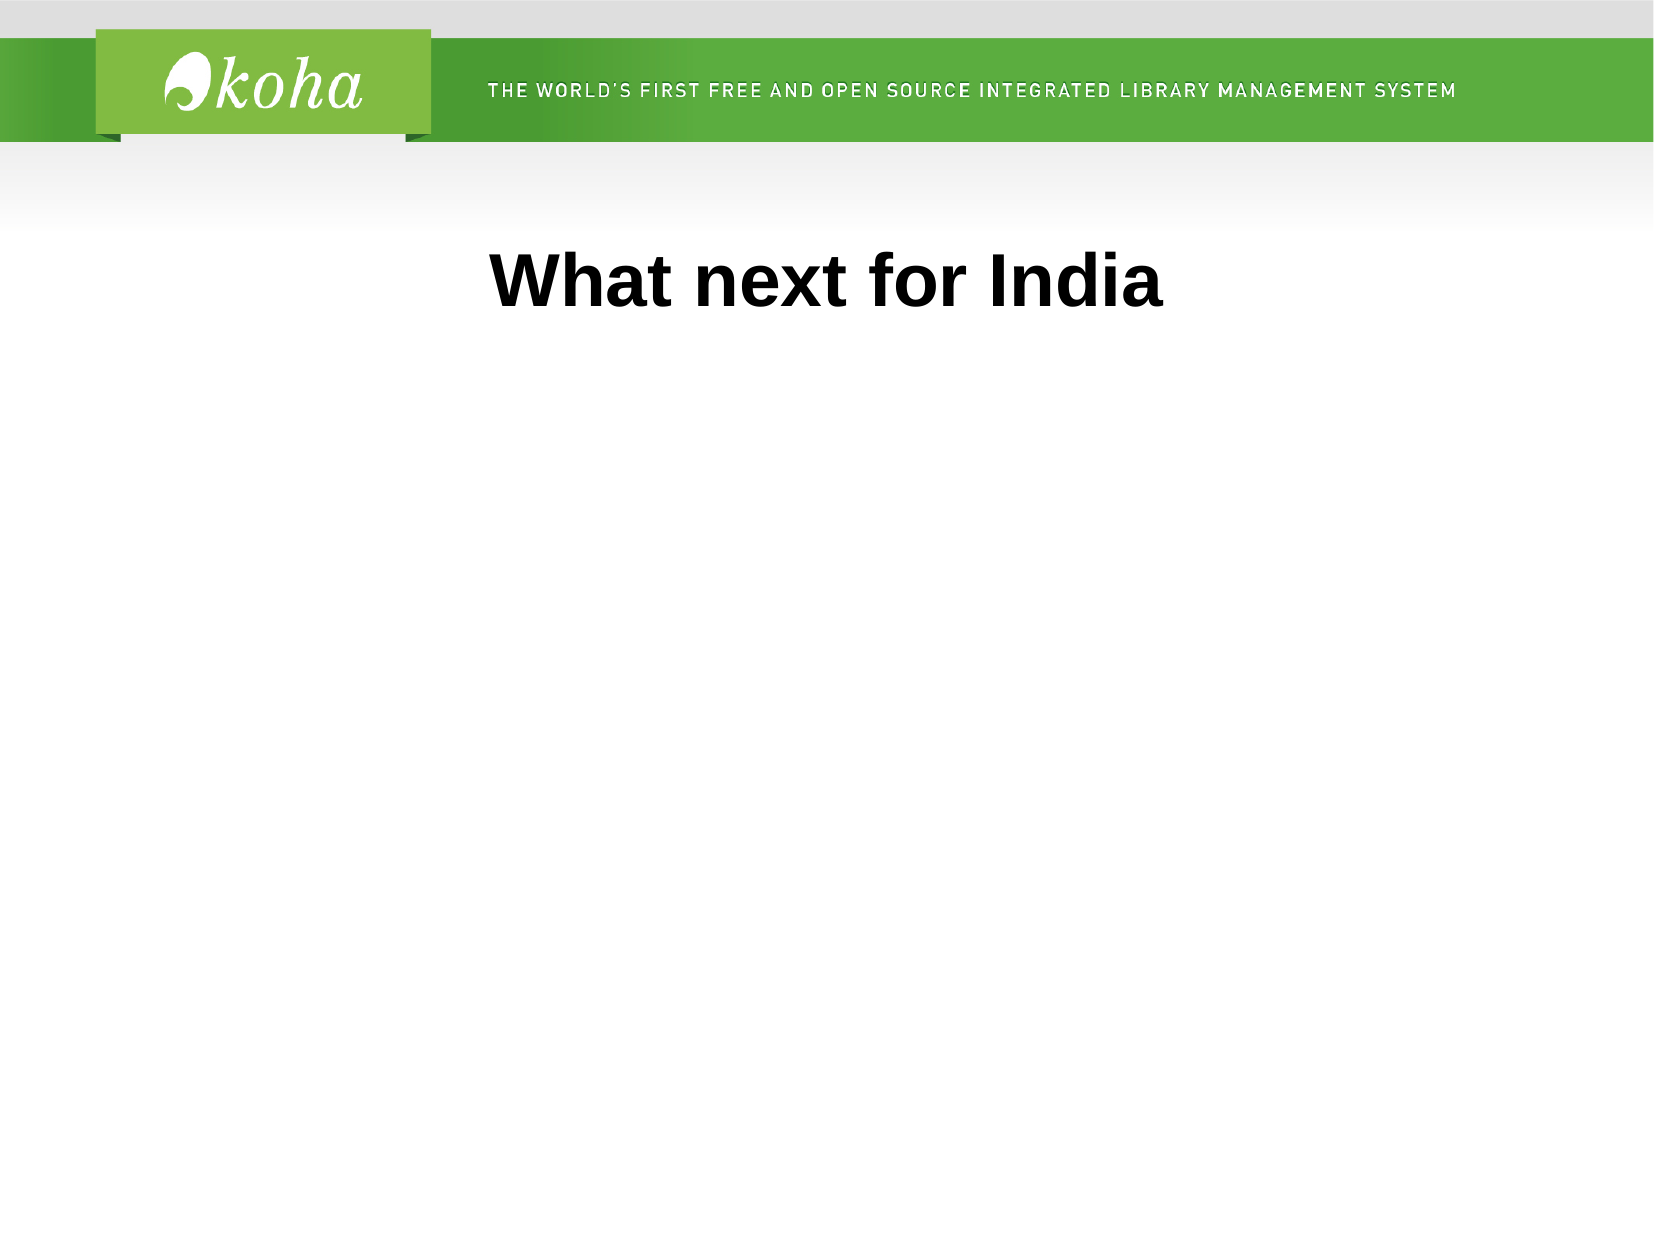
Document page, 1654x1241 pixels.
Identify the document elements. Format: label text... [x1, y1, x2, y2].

picture [0, 0, 1654, 1241]
title What next for India [82, 177, 1571, 385]
